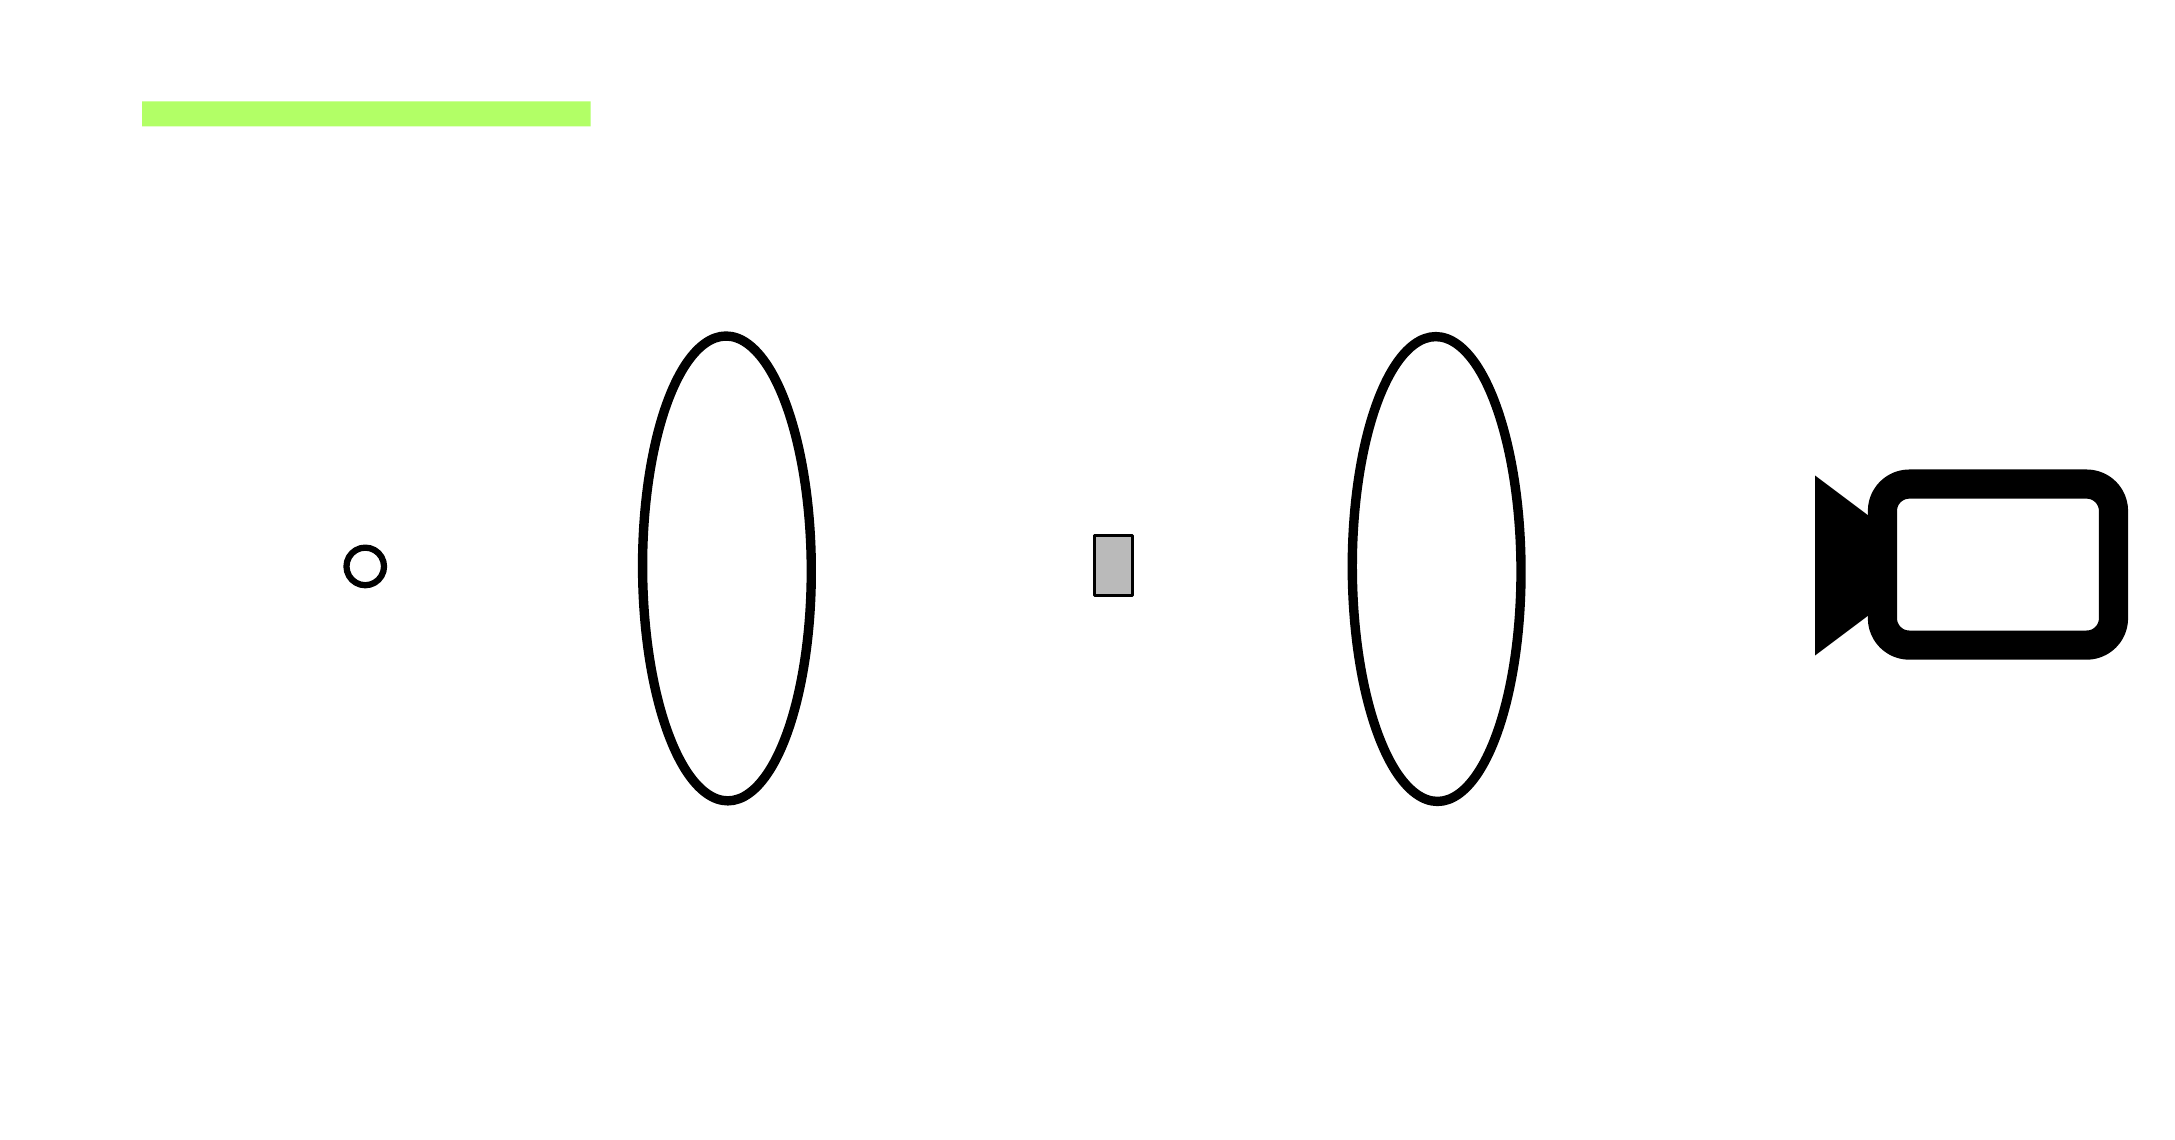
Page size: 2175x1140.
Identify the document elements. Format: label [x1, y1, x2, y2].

text_box [1882, 484, 2114, 646]
text_box [1352, 336, 1522, 802]
text_box [1815, 475, 1876, 656]
text_box [642, 336, 812, 801]
text_box [1094, 535, 1133, 596]
